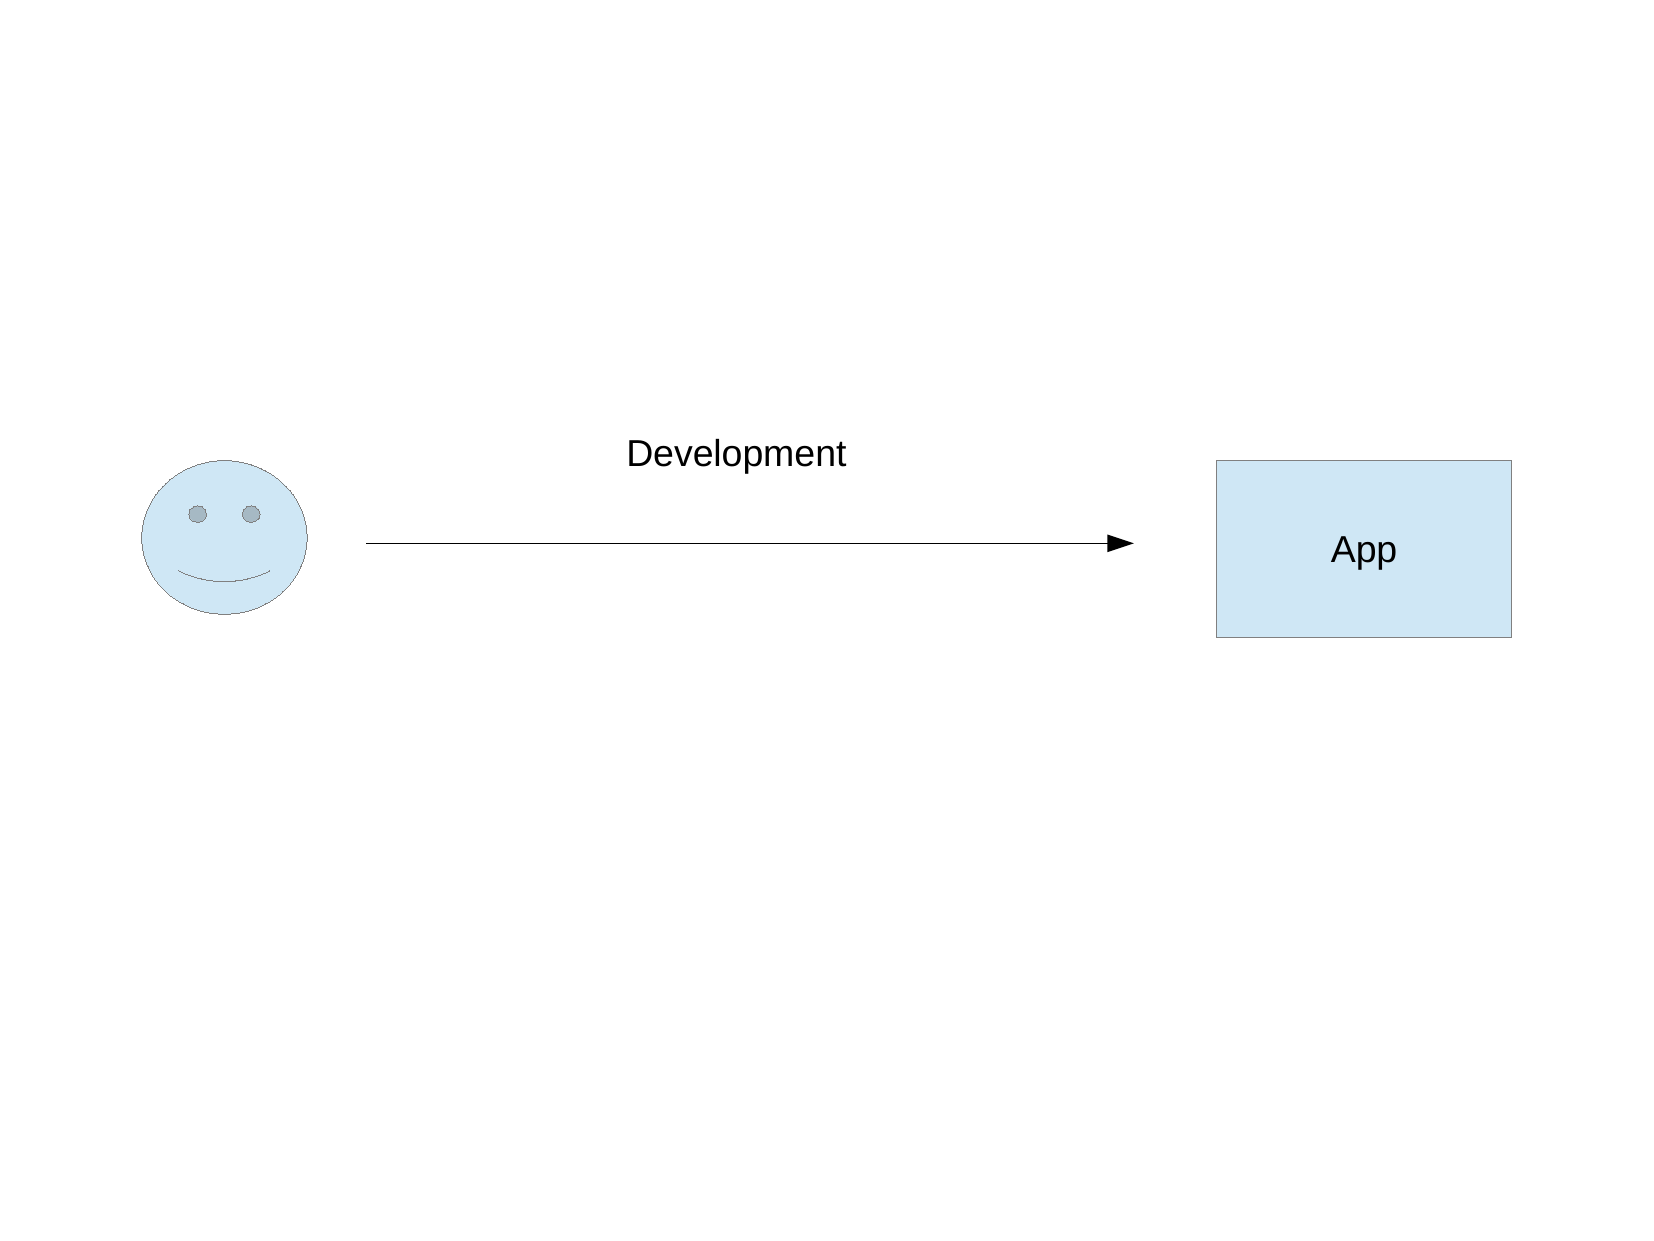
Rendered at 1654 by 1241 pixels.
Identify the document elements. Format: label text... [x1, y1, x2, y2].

text_box [141, 460, 308, 615]
text_box Development [611, 425, 863, 483]
text_box App [1216, 460, 1512, 638]
